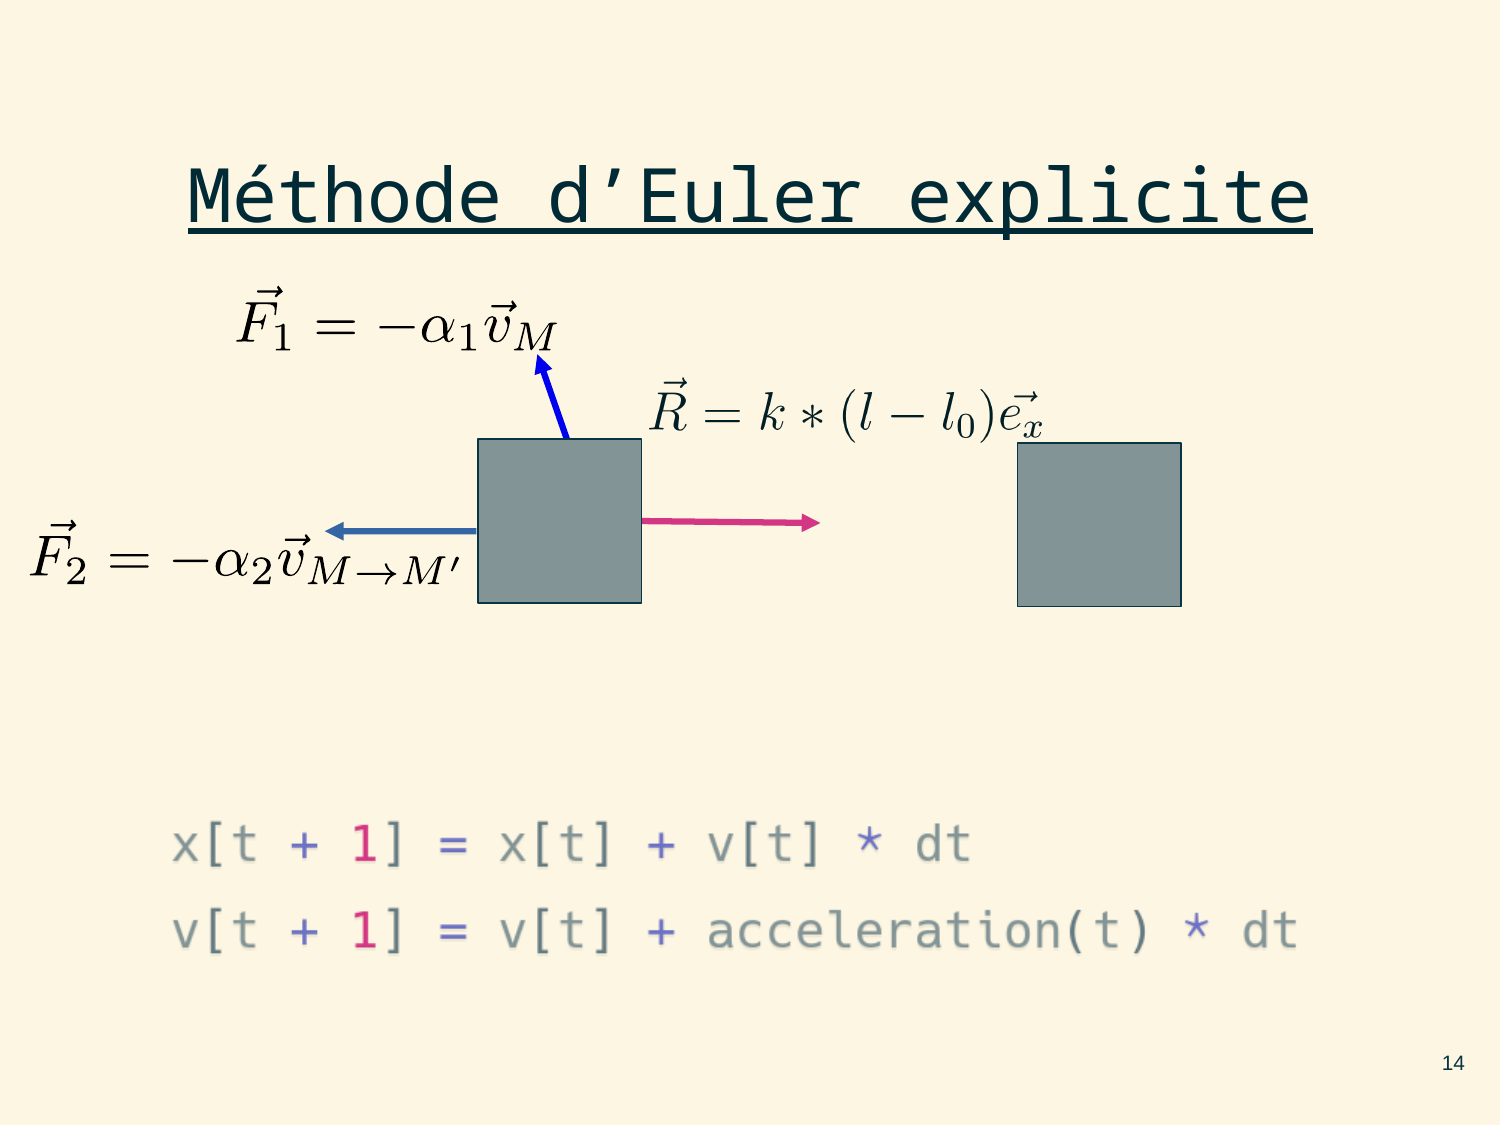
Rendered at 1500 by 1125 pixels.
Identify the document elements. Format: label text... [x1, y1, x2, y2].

text_box [1017, 442, 1182, 607]
text_box [278, 549, 304, 577]
text_box [450, 556, 459, 572]
text_box [477, 439, 642, 603]
text_box [461, 323, 476, 351]
text_box [252, 557, 271, 585]
text_box [316, 331, 355, 335]
text_box [235, 302, 278, 342]
slide_number <numéro> [1389, 1019, 1480, 1106]
picture [649, 377, 1042, 443]
text_box [402, 556, 446, 585]
text_box [356, 563, 397, 585]
text_box [484, 316, 511, 343]
text_box [172, 559, 209, 563]
text_box [256, 285, 283, 298]
text_box [491, 300, 517, 312]
text_box [307, 556, 351, 585]
picture [139, 767, 1361, 1040]
text_box [513, 322, 558, 351]
text_box [50, 519, 77, 532]
text_box [215, 549, 249, 577]
text_box [29, 536, 71, 576]
text_box [284, 534, 311, 546]
text_box [275, 323, 291, 351]
text_box [421, 316, 455, 343]
text_box [67, 557, 86, 585]
title Méthode d’Euler explicite [51, 101, 1449, 286]
